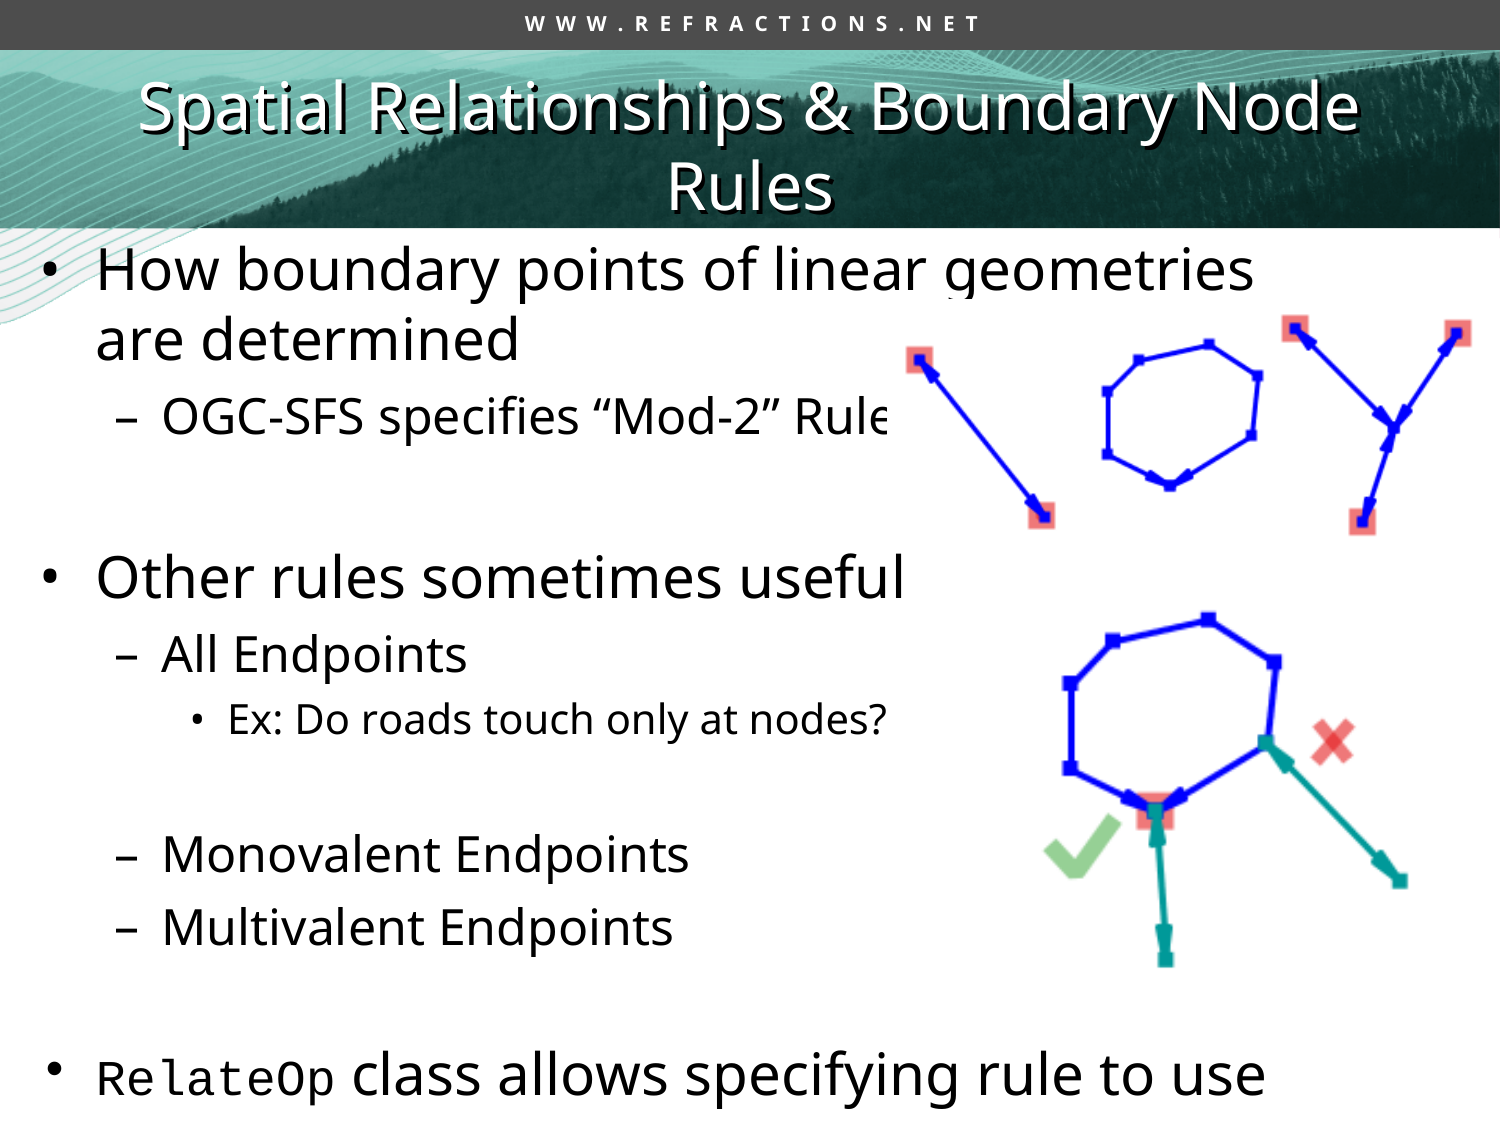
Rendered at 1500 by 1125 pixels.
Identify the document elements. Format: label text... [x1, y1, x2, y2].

title Spatial Relationships & Boundary Node Rules [112, 56, 1388, 232]
picture [1012, 587, 1426, 979]
text_box How boundary points of linear geometries are determined OGC-SFS specifies “Mod-2” Rule Other rules sometimes useful All Endpoints Ex: Do roads touch only at nodes? Monovalent Endpoints Multivalent Endpoints RelateOp class allows specifying rule to use [24, 224, 1363, 1125]
list [112, 274, 738, 1051]
picture [0, 50, 1500, 541]
